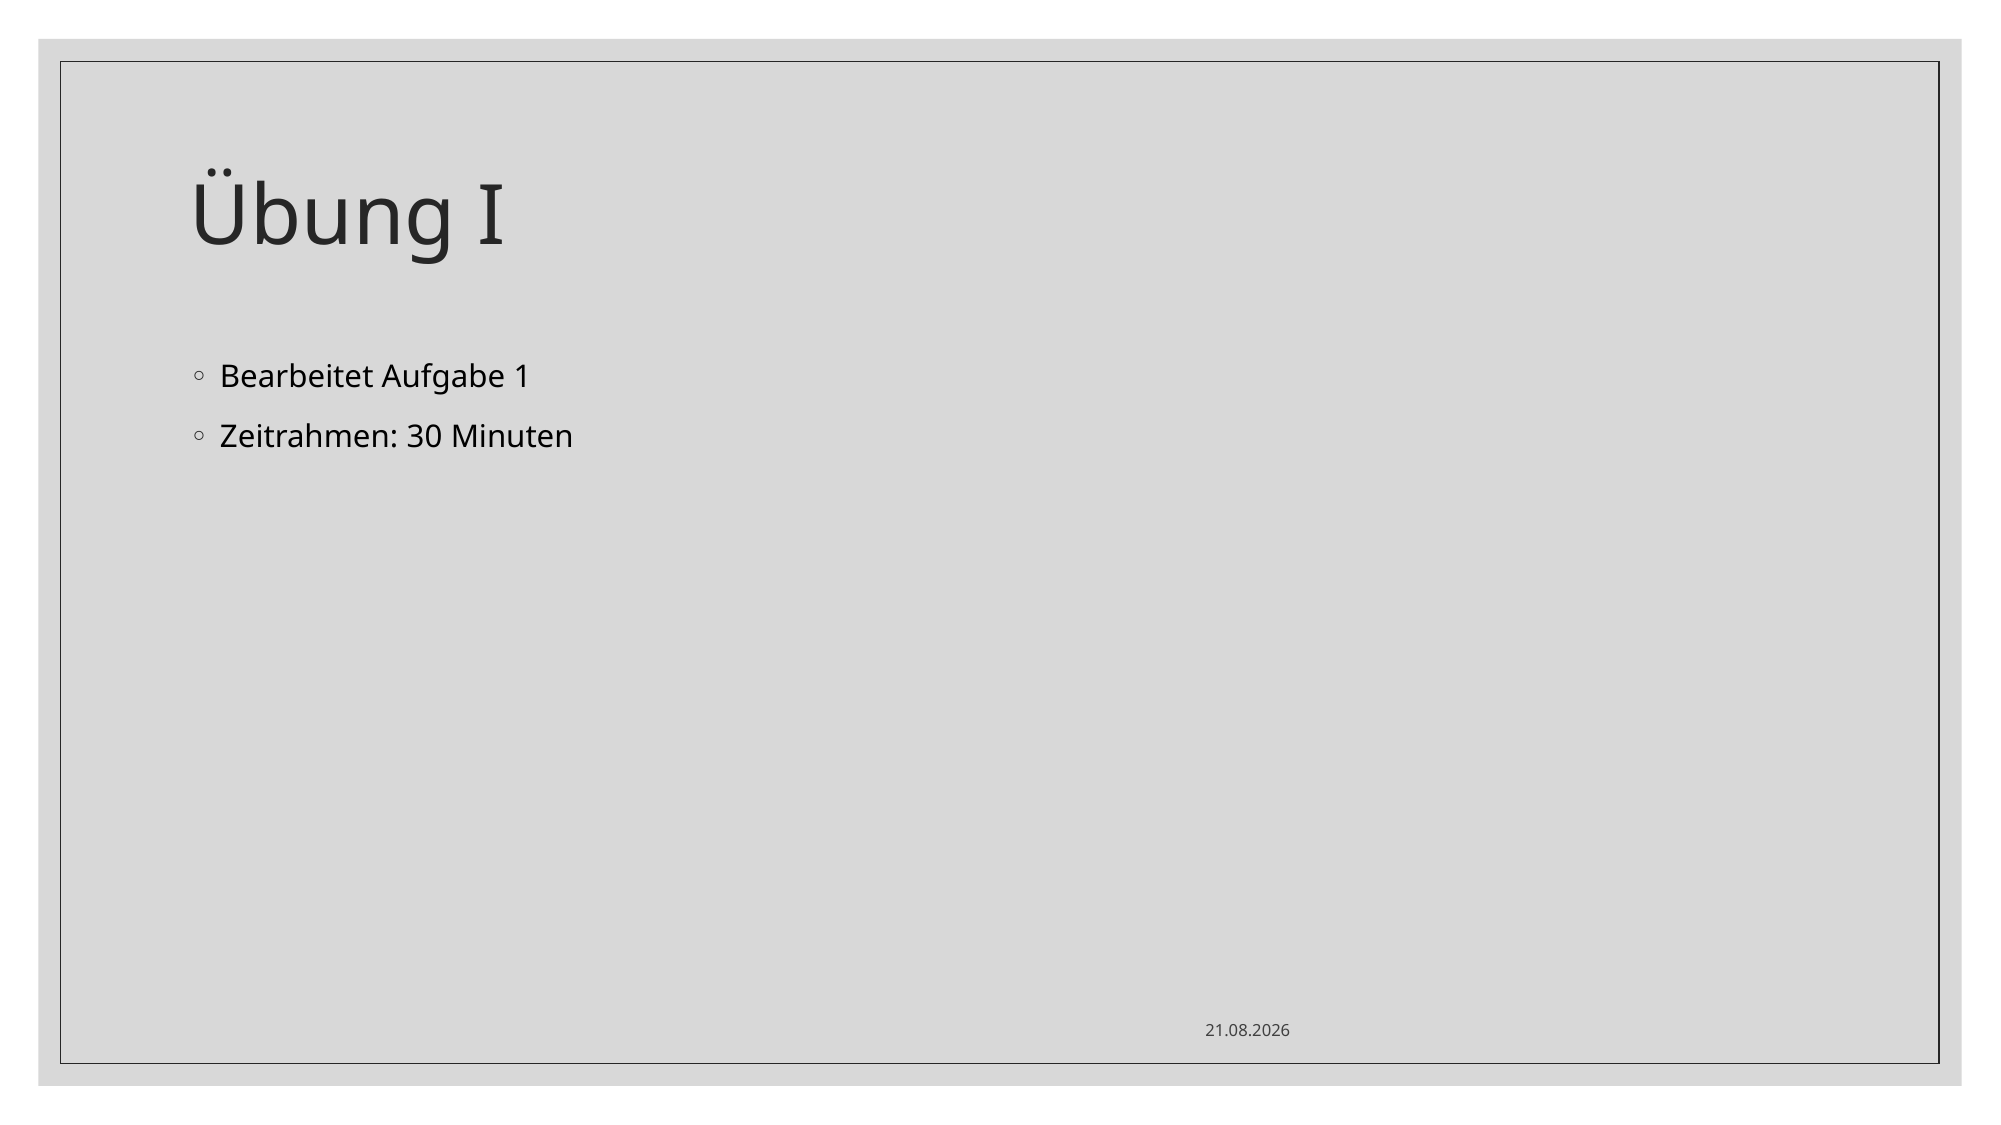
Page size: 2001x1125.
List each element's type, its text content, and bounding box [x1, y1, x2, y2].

title Übung I [174, 105, 1825, 331]
text_box 19.02.2020 [1190, 990, 1666, 1051]
list Bearbeitet Aufgabe 1 Zeitrahmen: 30 Minuten [174, 345, 1825, 977]
